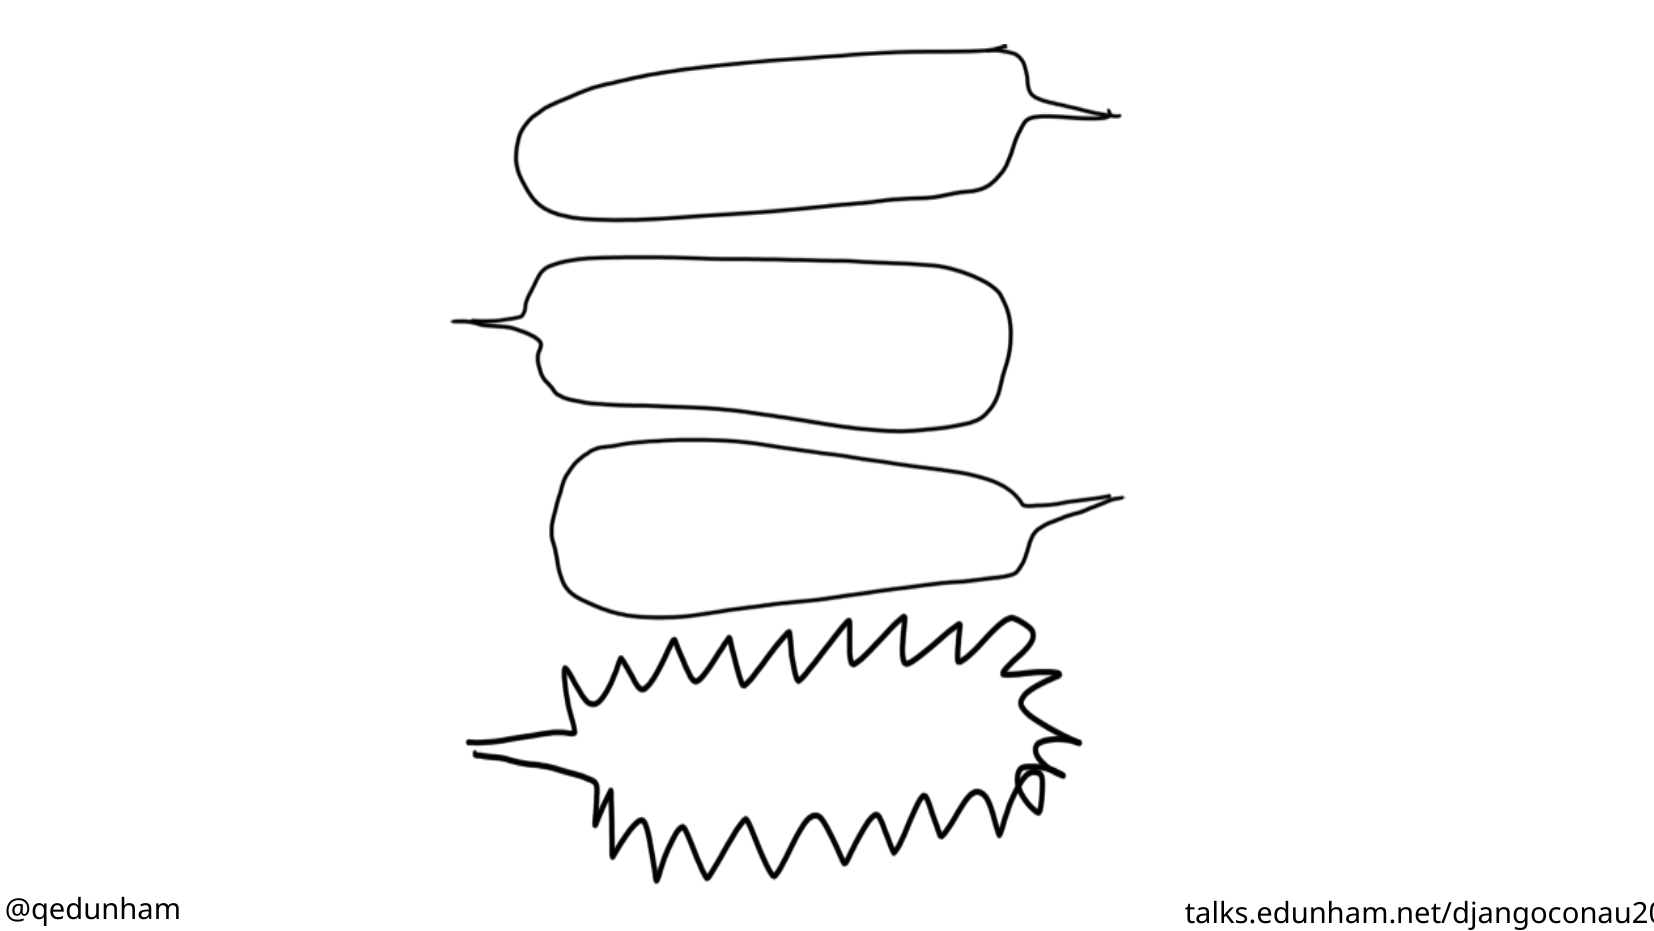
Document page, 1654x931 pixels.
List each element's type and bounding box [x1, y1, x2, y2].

picture [450, 44, 1126, 886]
